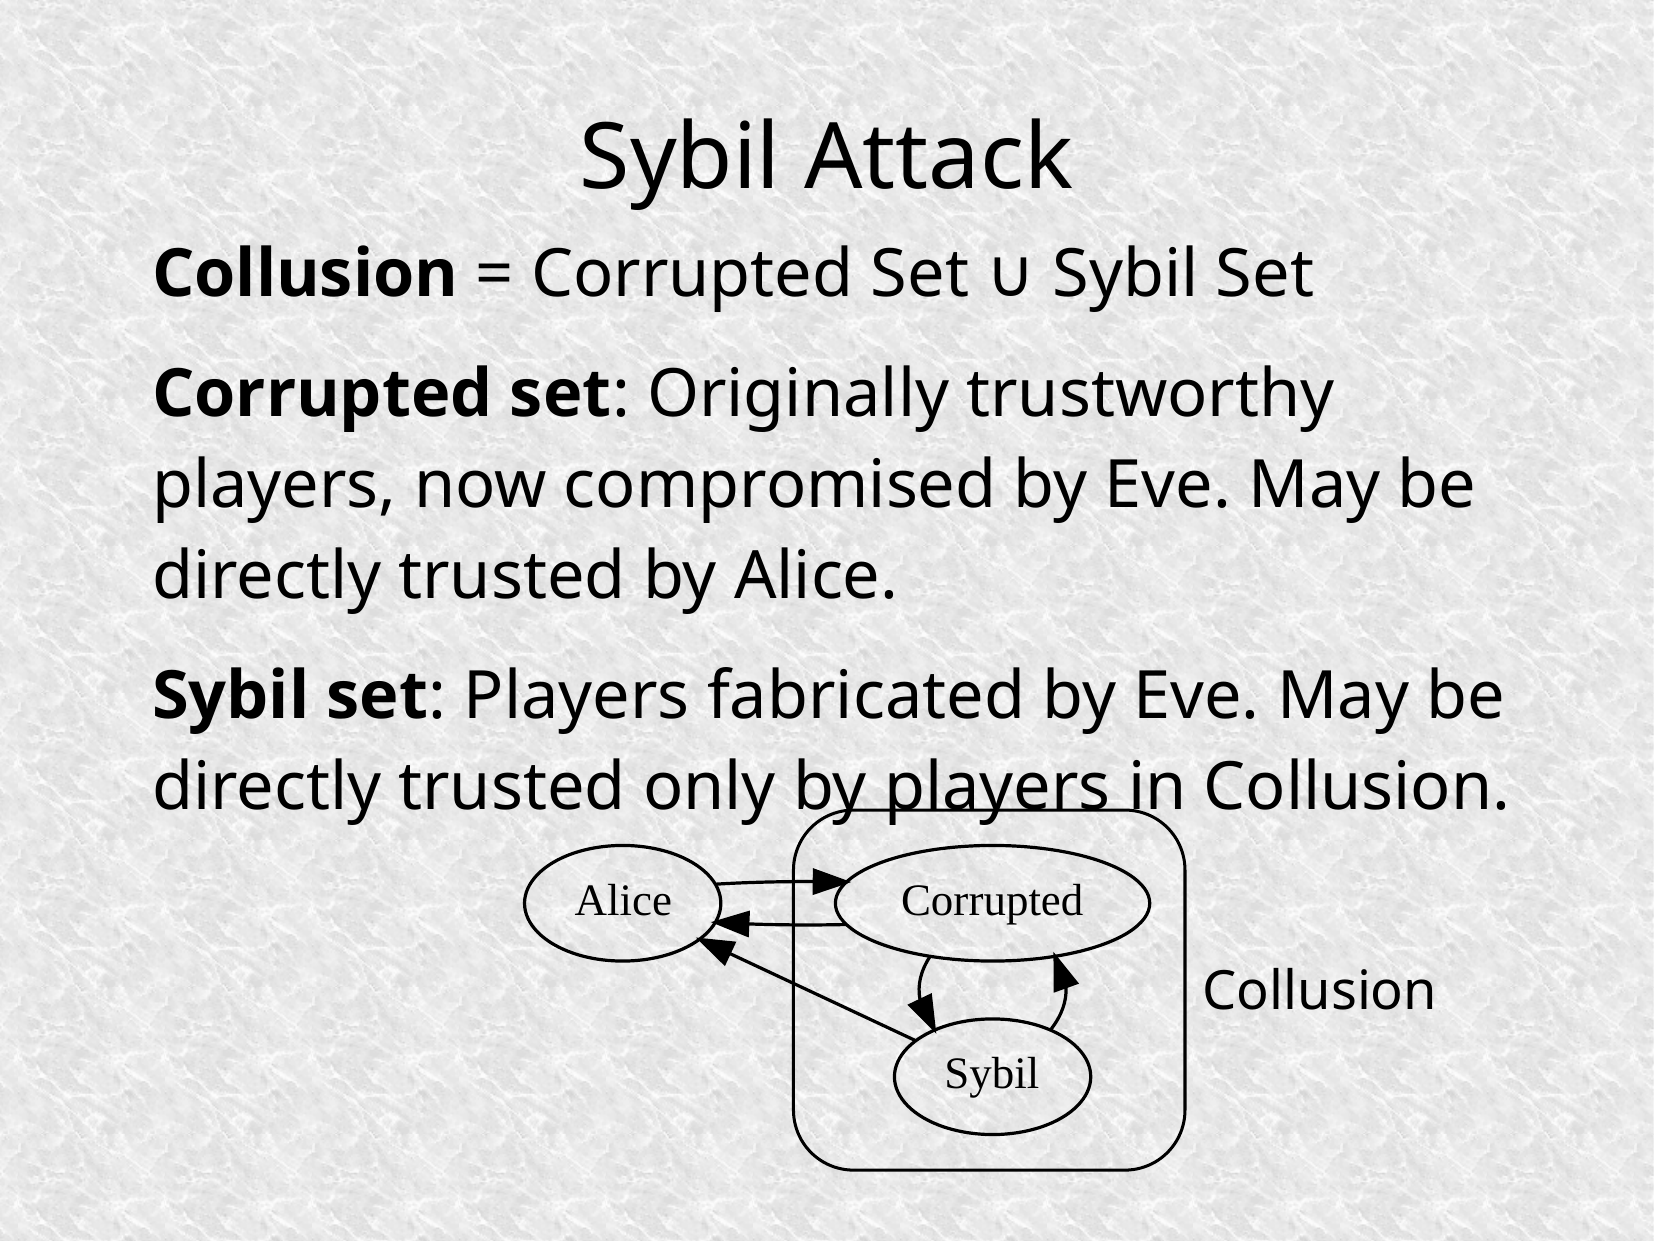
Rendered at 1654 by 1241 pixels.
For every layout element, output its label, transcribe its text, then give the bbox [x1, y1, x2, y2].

picture [0, 0, 1654, 1241]
title Sybil Attack [82, 49, 1571, 257]
text_box Collusion [1216, 944, 1456, 1020]
list Collusion = Corrupted Set ∪ Sybil Set Corrupted set: Originally trustworthy players, now compromised by Eve. May be directly trusted by Alice. Sybil set: Players fabricated by Eve. May be directly trusted only by players in Collusion. [81, 225, 1570, 945]
